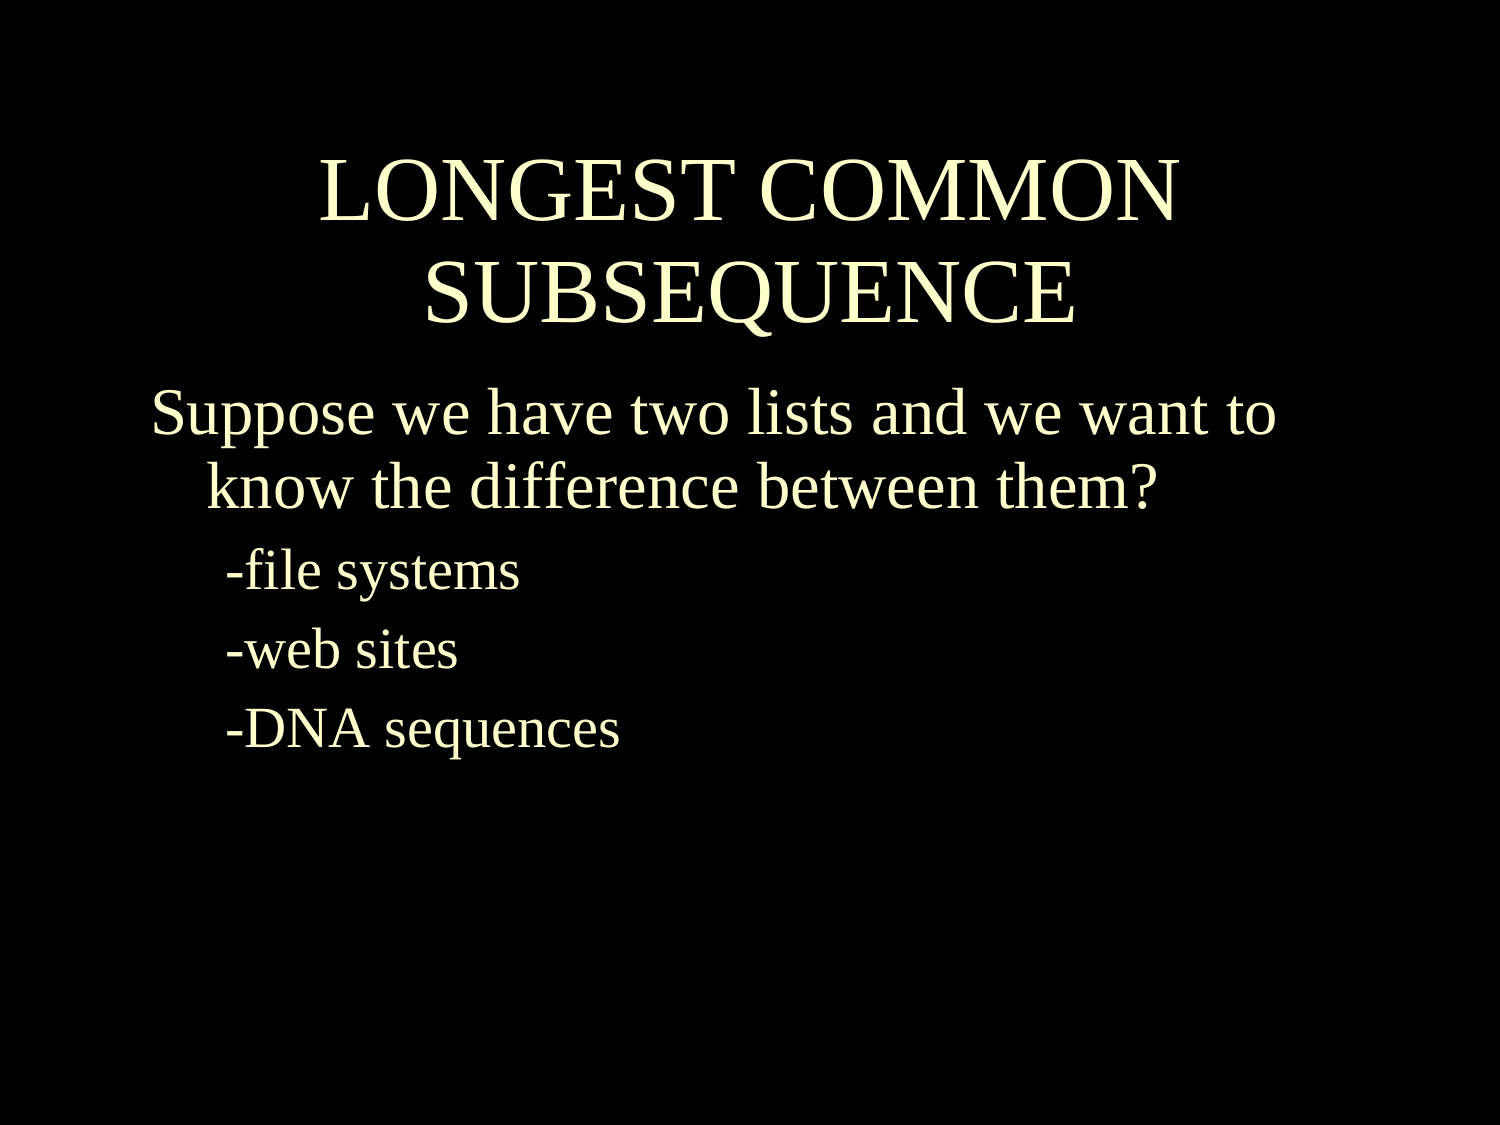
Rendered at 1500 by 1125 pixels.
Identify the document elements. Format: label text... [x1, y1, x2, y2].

list Suppose we have two lists and we want to know the difference between them? -file systems -web sites -DNA sequences [150, 375, 1388, 1011]
title LONGEST COMMON SUBSEQUENCE [22, 139, 1480, 343]
